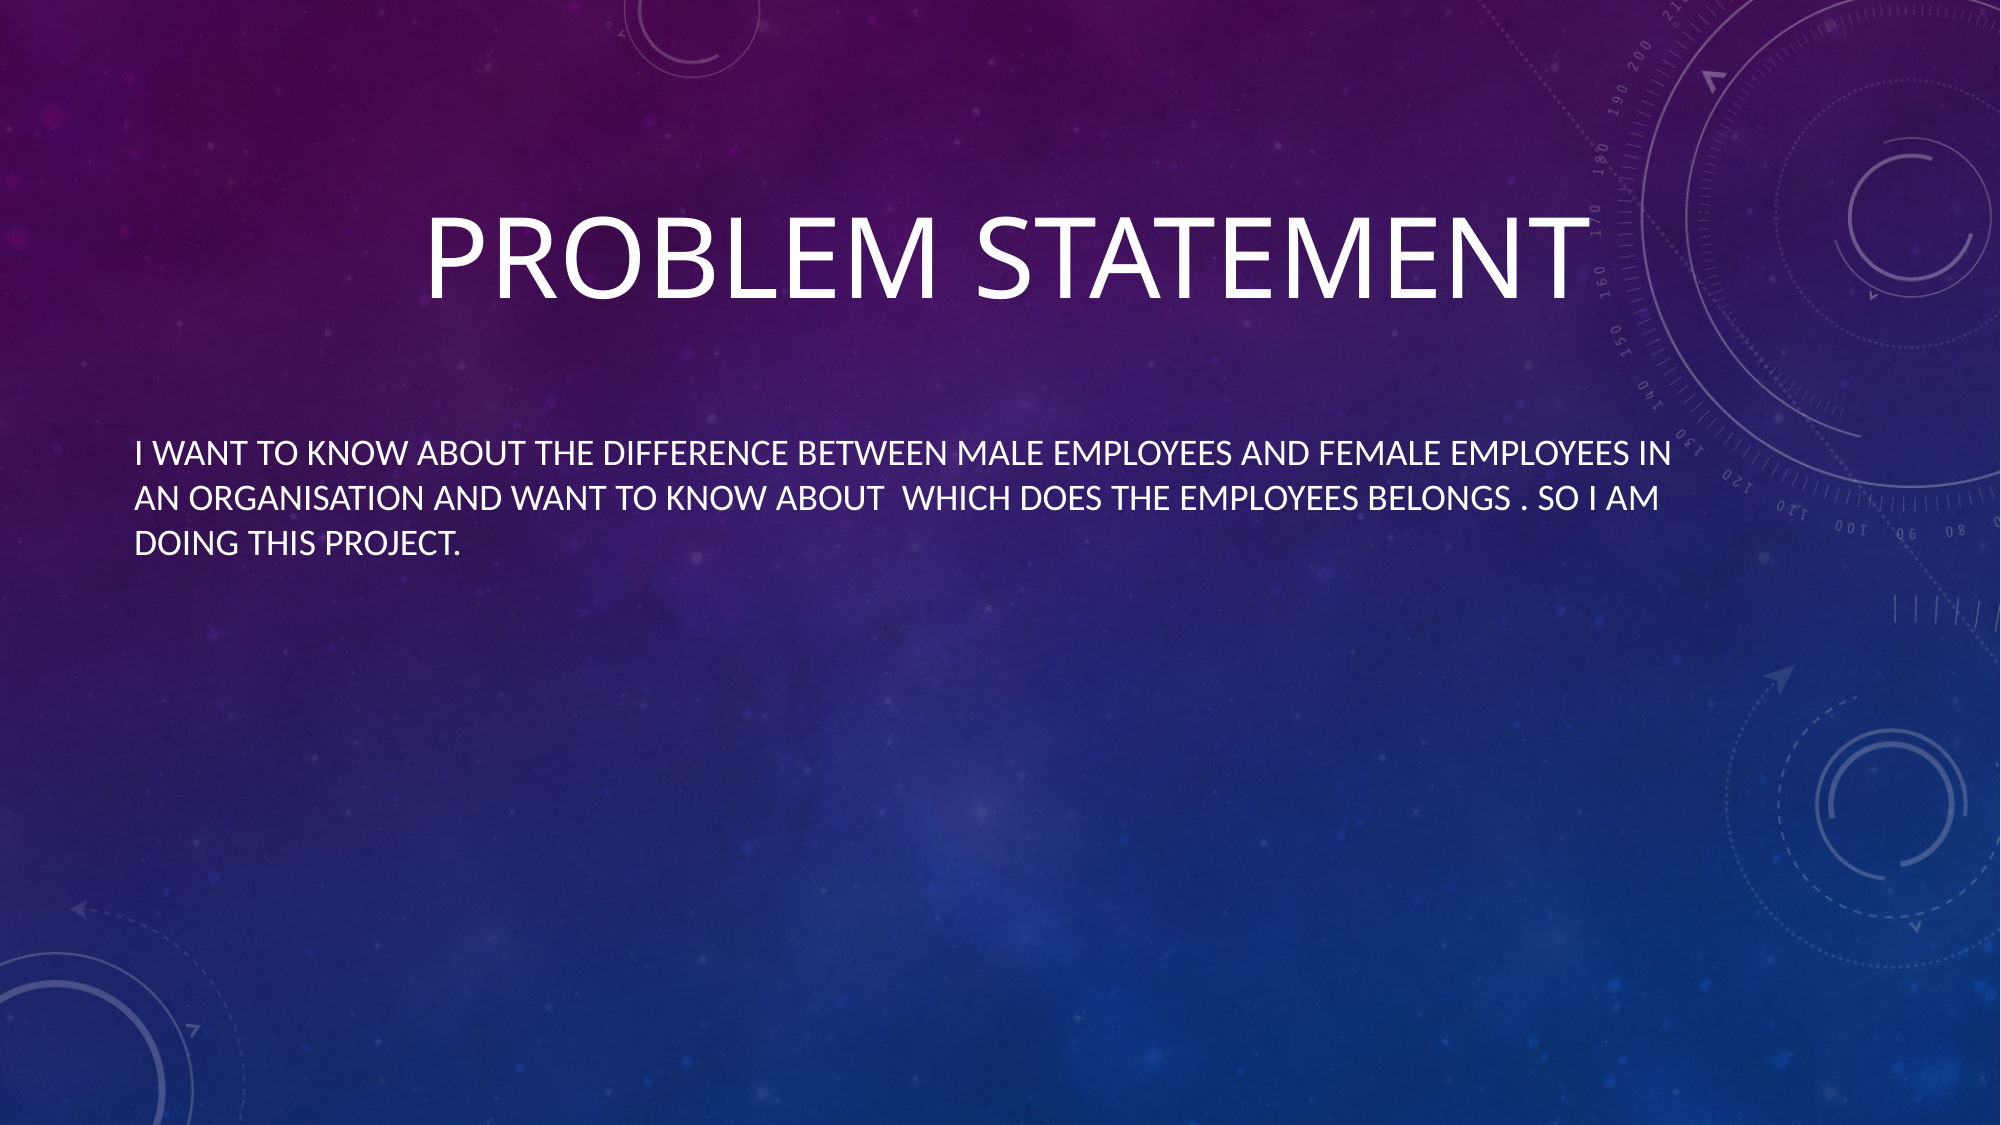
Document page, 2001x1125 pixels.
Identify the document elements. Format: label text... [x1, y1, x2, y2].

title PROBLEM STATEMENT [1734, 133, 2000, 373]
list I WANT TO KNOW ABOUT THE DIFFERENCE BETWEEN MALE EMPLOYEES AND FEMALE EMPLOYEES IN AN ORGANISATION AND WANT TO KNOW ABOUT WHICH DOES THE EMPLOYEES BELONGS . SO I AM DOING THIS PROJECT. [119, 113, 1734, 944]
